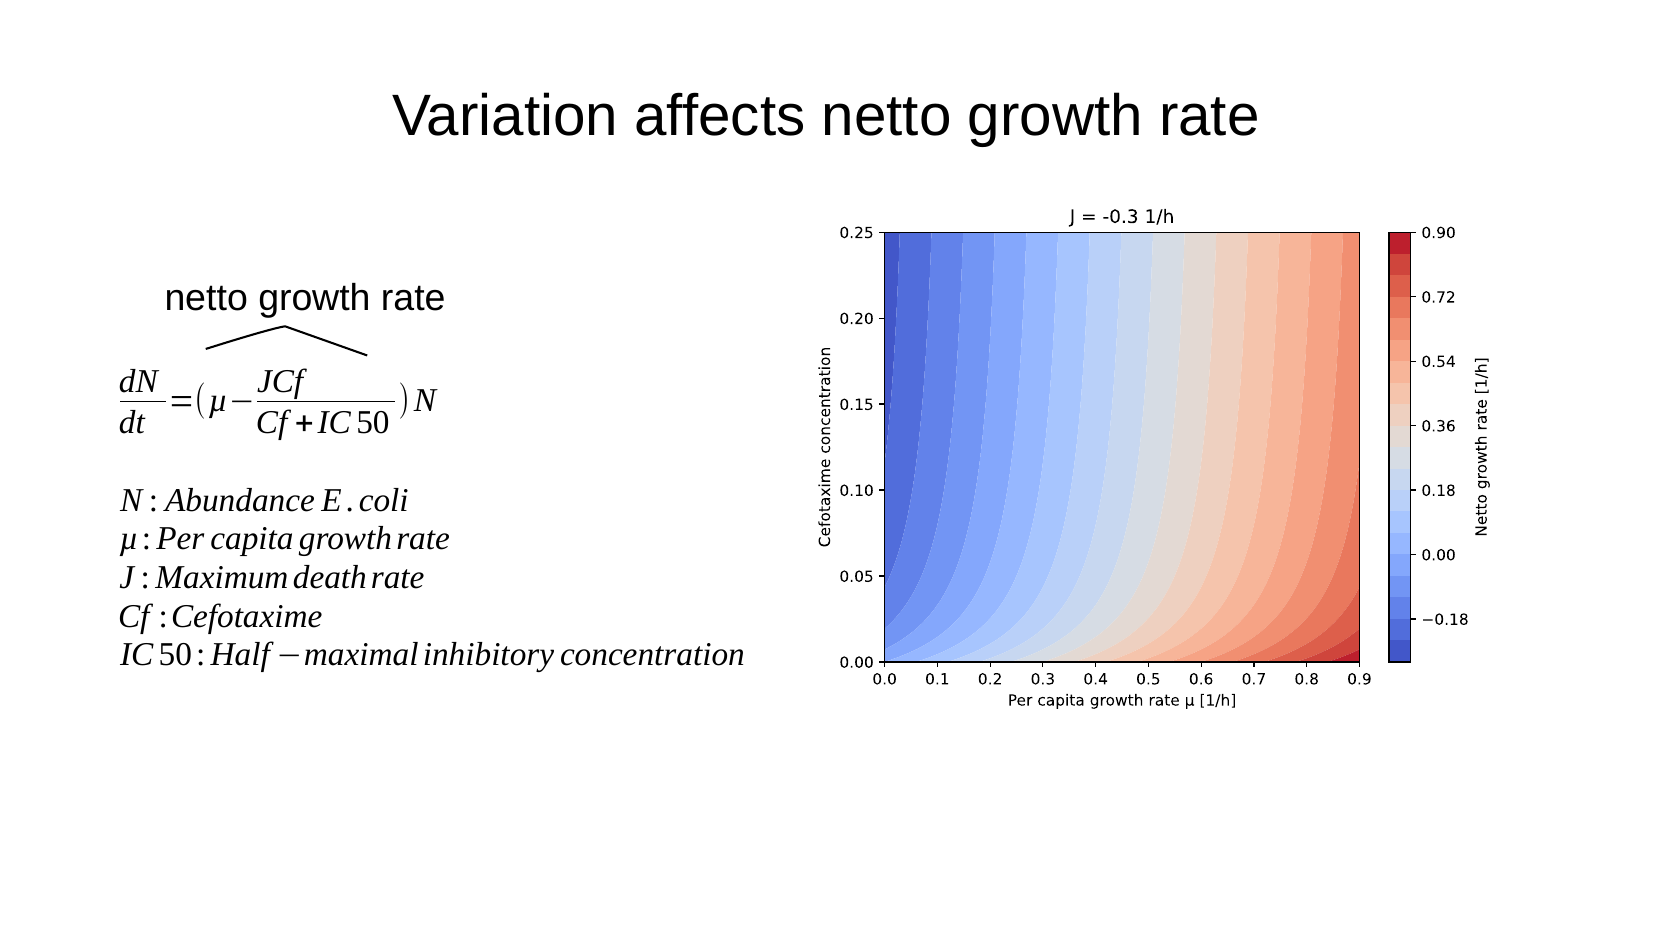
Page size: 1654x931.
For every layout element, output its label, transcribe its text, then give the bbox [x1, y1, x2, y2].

title Variation affects netto growth rate [82, 37, 1571, 193]
chart [107, 362, 756, 673]
picture [800, 192, 1514, 728]
text_box netto growth rate [149, 269, 461, 327]
